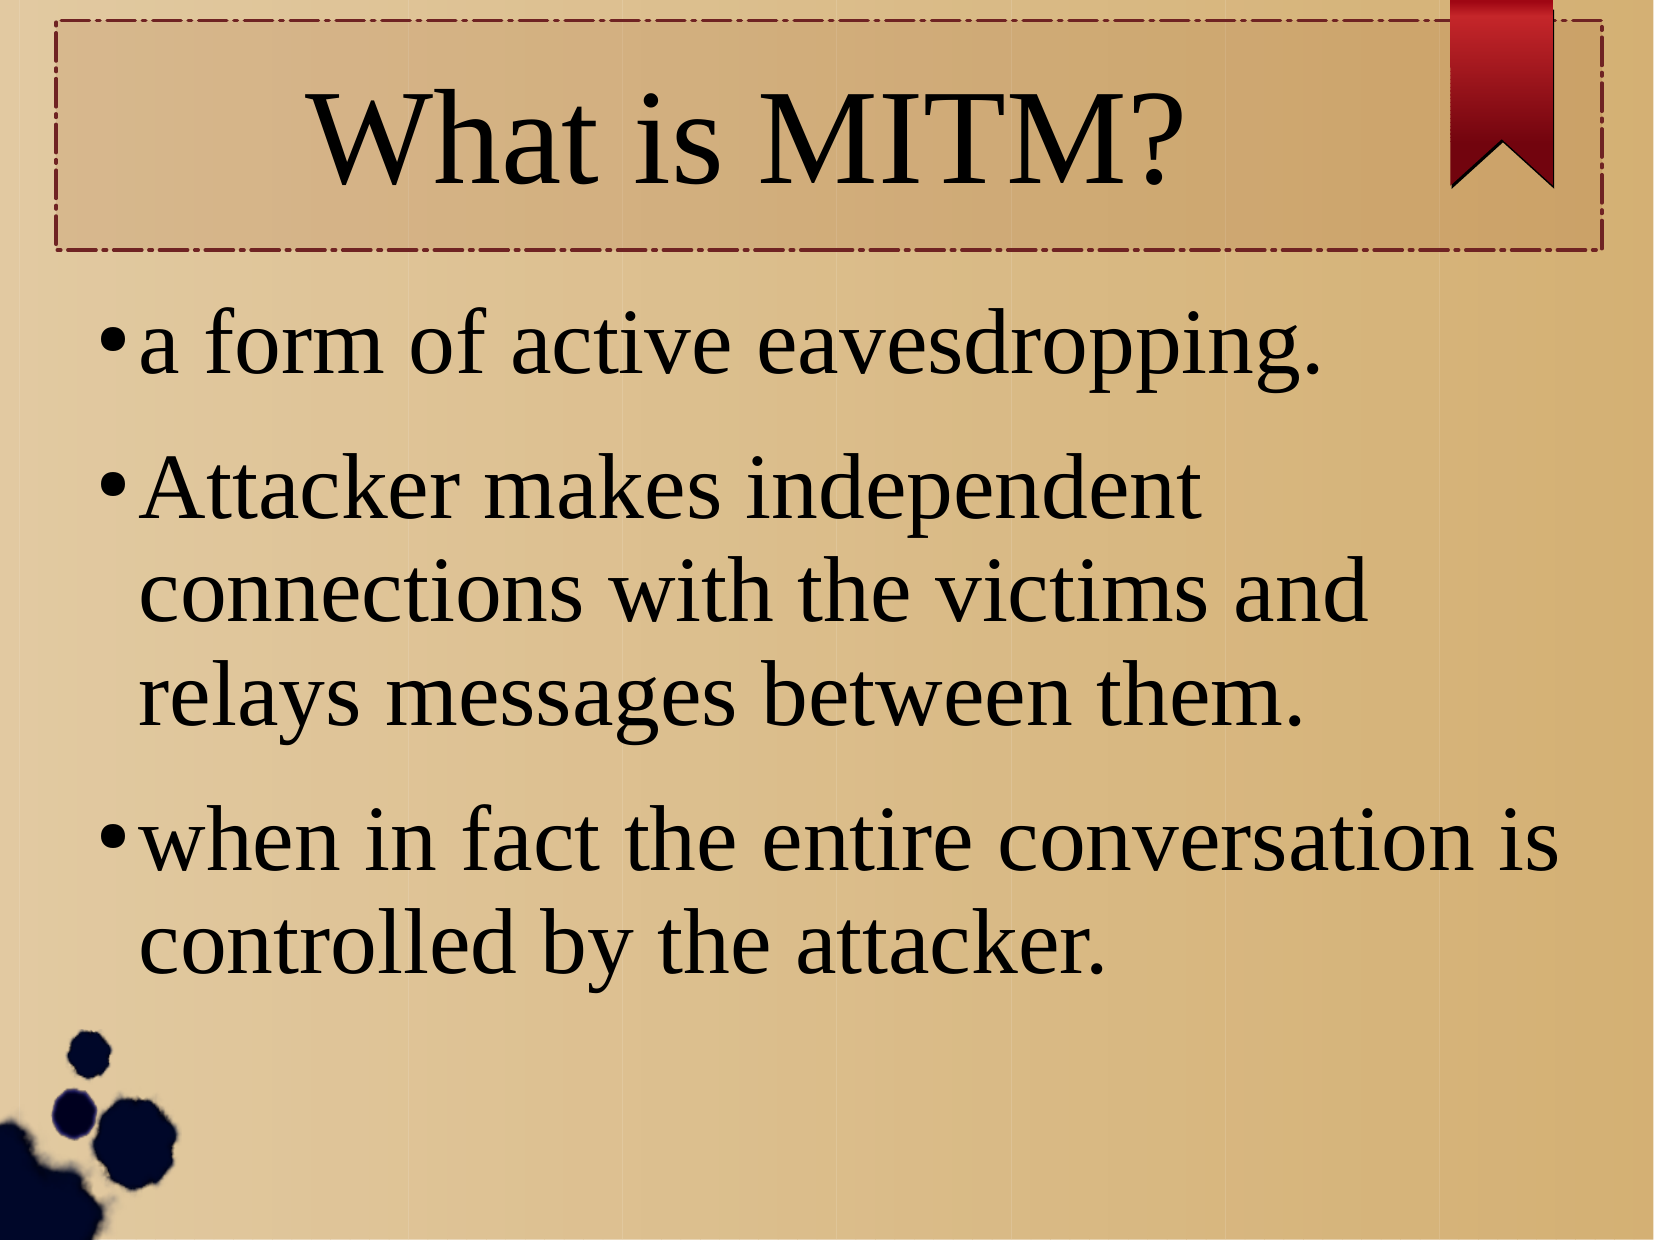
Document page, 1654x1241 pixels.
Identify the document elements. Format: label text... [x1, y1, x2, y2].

title What is MITM? [82, 47, 1412, 229]
list a form of active eavesdropping. Attacker makes independent connections with the victims and relays messages between them. when in fact the entire conversation is controlled by the attacker. [82, 290, 1571, 1010]
